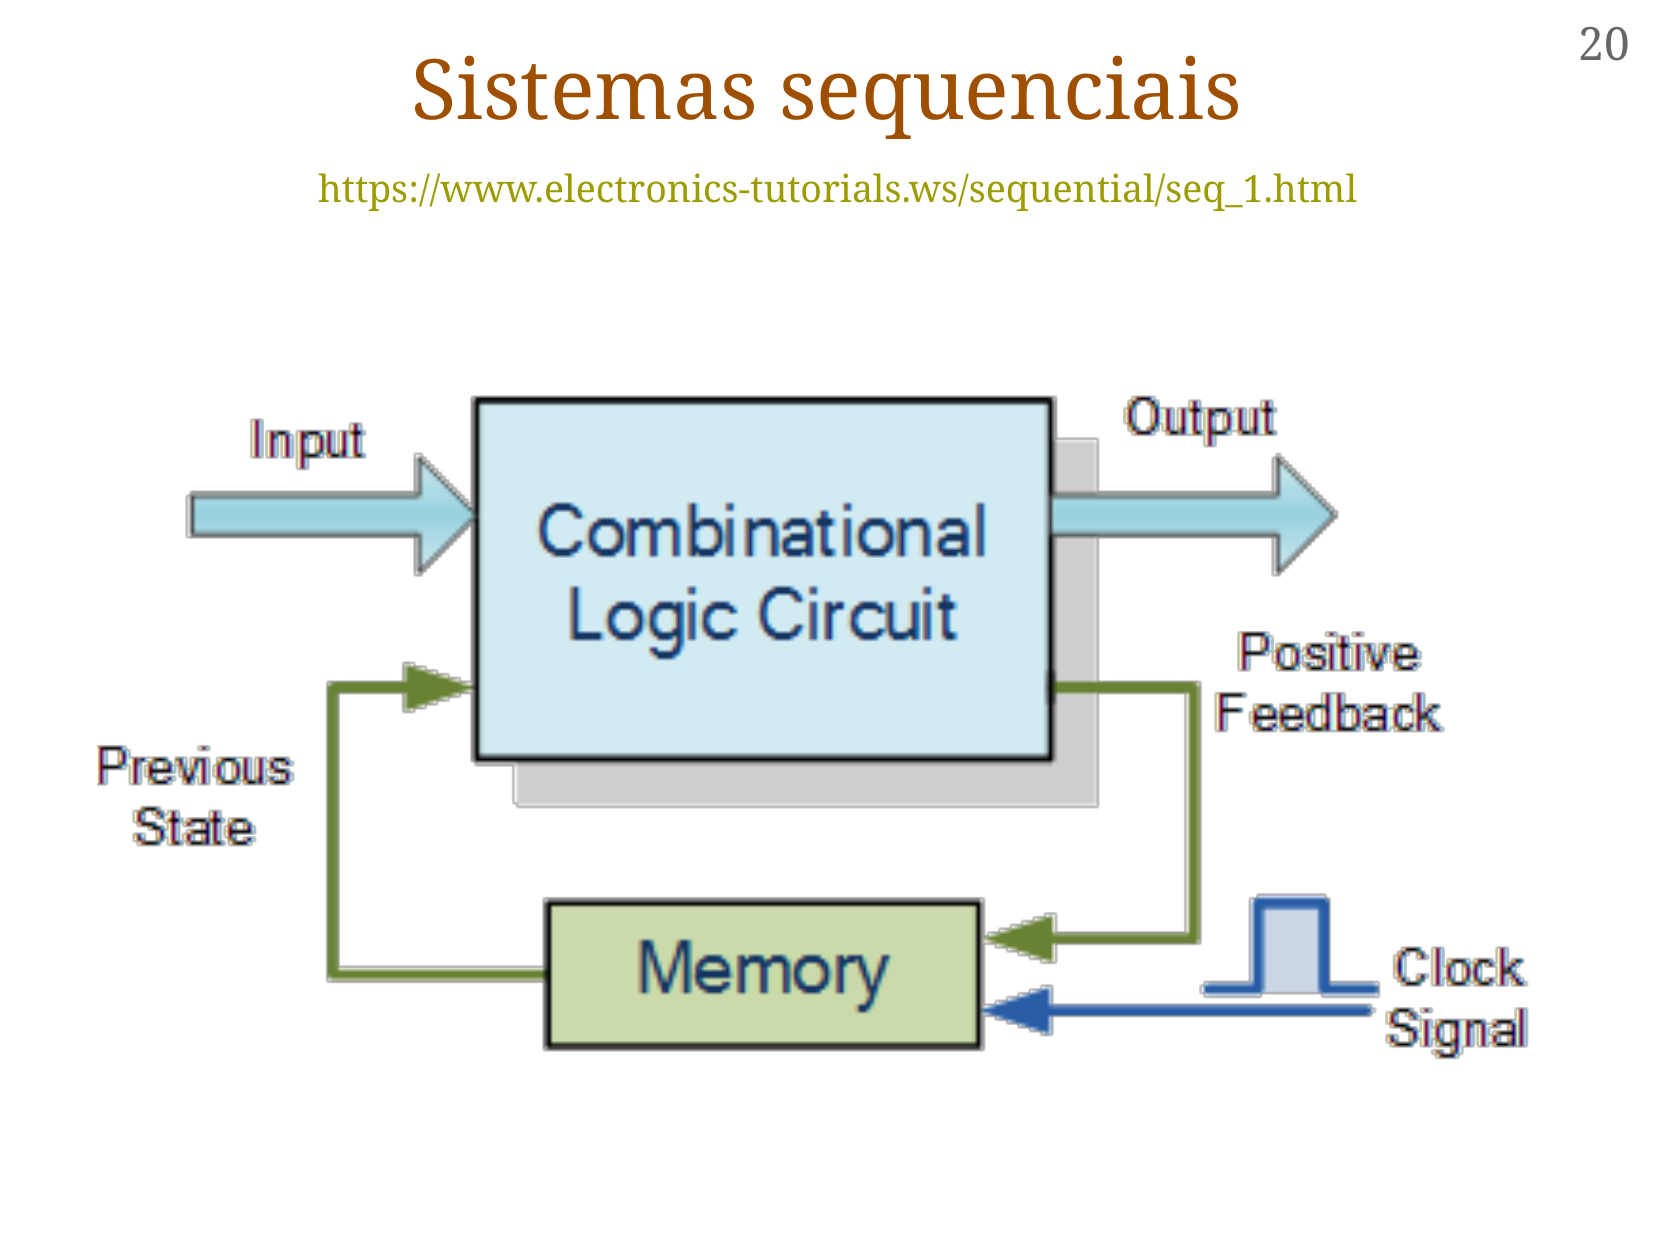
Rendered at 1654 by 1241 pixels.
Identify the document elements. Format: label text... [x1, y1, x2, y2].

text_box https://www.electronics-tutorials.ws/sequential/seq_1.html [303, 155, 1374, 222]
picture [97, 383, 1536, 1063]
title Sistemas sequenciais [59, 29, 1595, 148]
